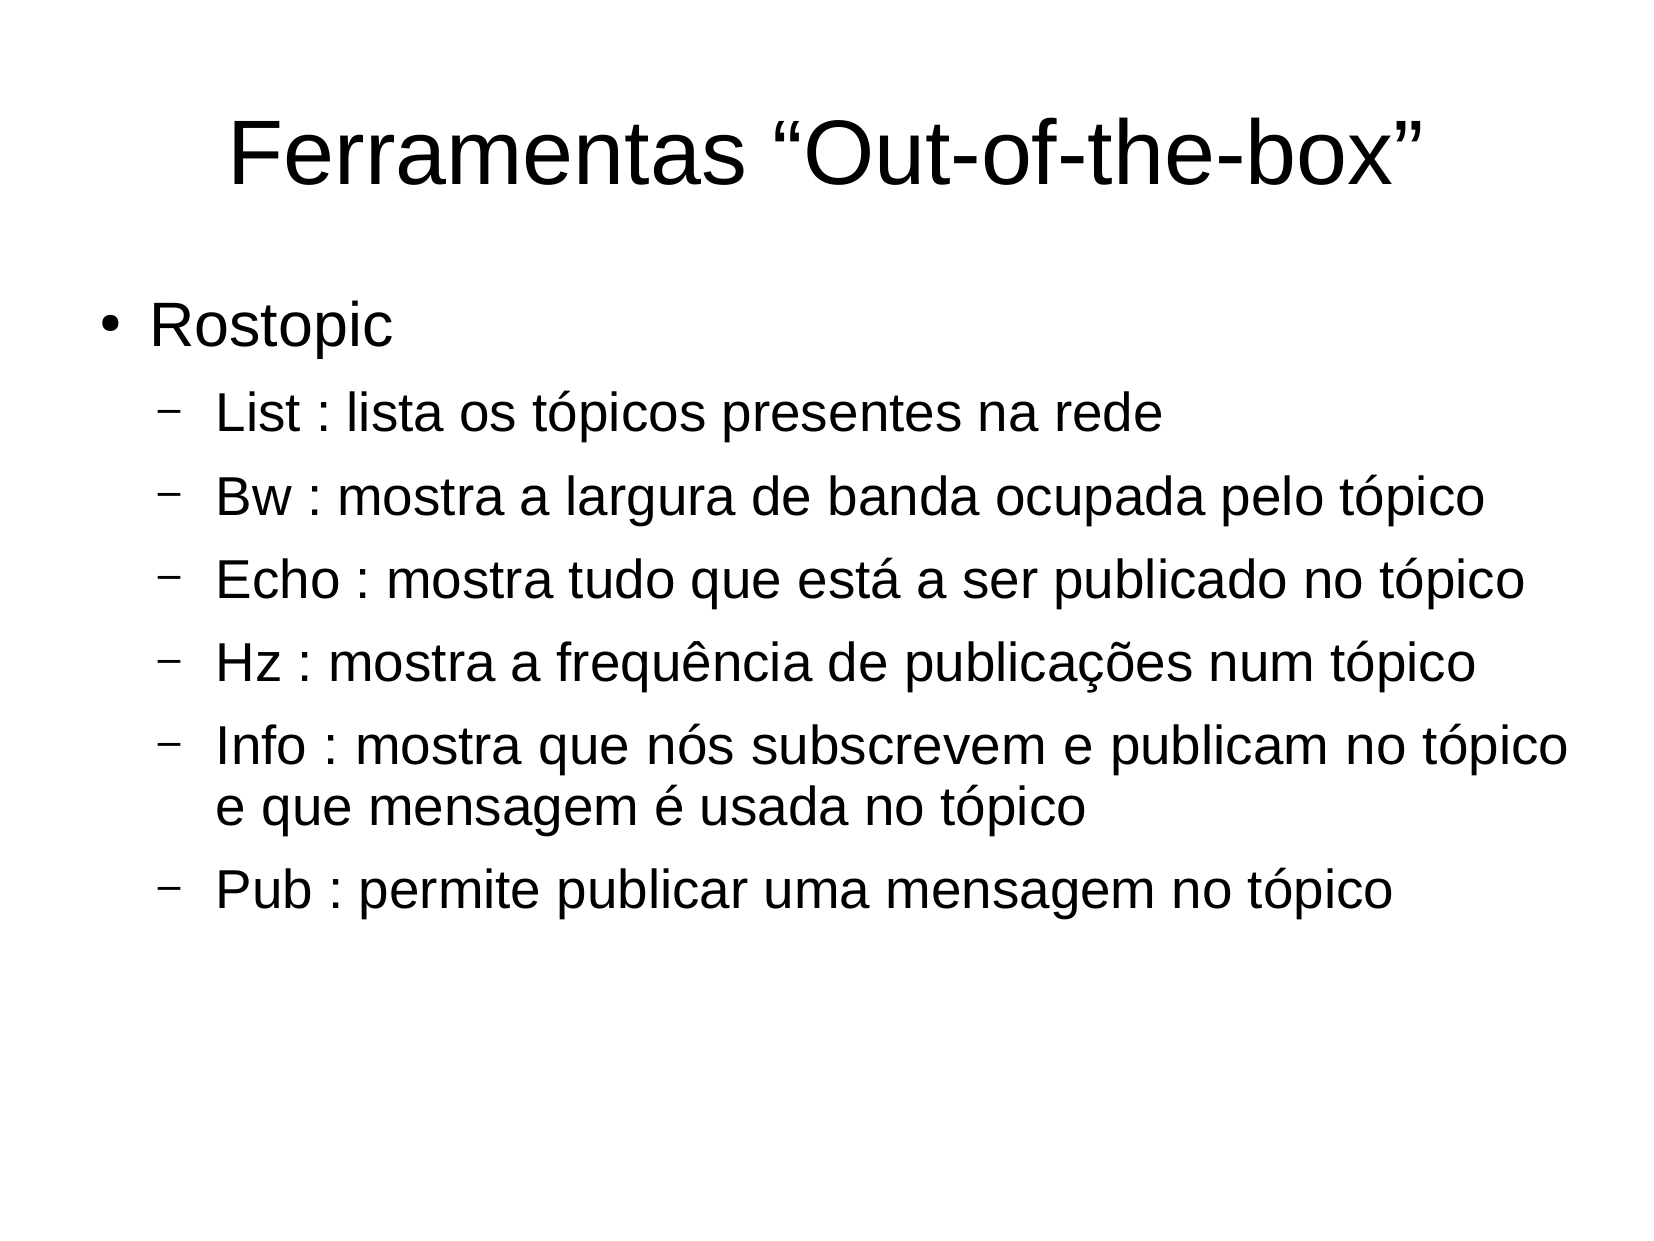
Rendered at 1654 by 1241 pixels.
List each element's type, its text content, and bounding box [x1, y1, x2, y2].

title Ferramentas “Out-of-the-box” [82, 49, 1571, 257]
list Rostopic List : lista os tópicos presentes na rede Bw : mostra a largura de banda ocupada pelo tópico Echo : mostra tudo que está a ser publicado no tópico Hz : mostra a frequência de publicações num tópico Info : mostra que nós subscrevem e publicam no tópico e que mensagem é usada no tópico Pub : permite publicar uma mensagem no tópico [82, 290, 1571, 1010]
